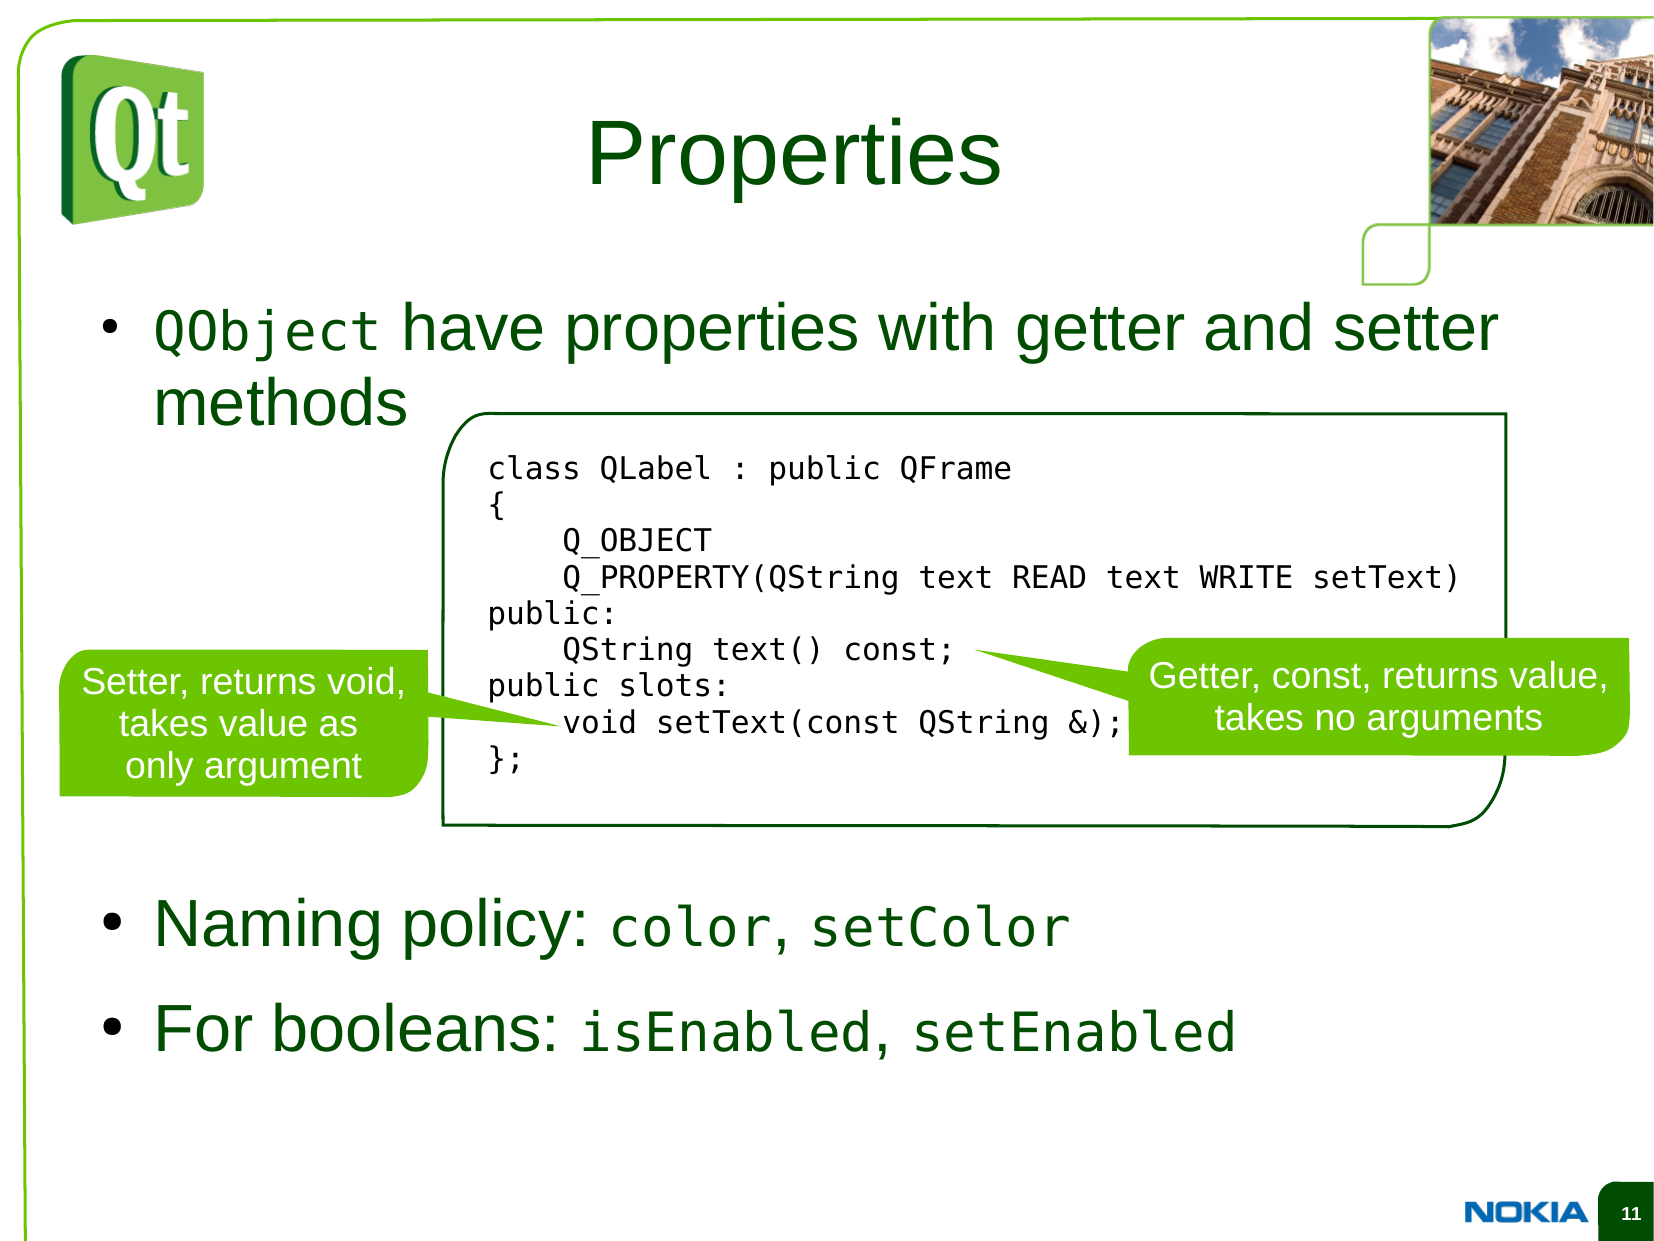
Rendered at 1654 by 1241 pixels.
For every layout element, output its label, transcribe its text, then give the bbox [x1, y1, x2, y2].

text_box Setter, returns void, takes value as only argument [59, 649, 429, 798]
text_box Getter, const, returns value, takes no arguments [1127, 637, 1630, 756]
list QObject have properties with getter and setter methods Naming policy: color, setColor For booleans: isEnabled, setEnabled [82, 717, 1571, 1094]
picture [1338, 5, 1654, 306]
list QObject have properties with getter and setter methods Naming policy: color, setColor For booleans: isEnabled, setEnabled [82, 290, 1571, 703]
text_box [974, 649, 1128, 701]
title Properties [257, 49, 1333, 257]
text_box class QLabel : public QFrame { Q_OBJECT Q_PROPERTY(QString text READ text WRITE setText) public: QString text() const; public slots: void setText(const QString &); }; [472, 442, 1506, 785]
picture [1465, 1201, 1589, 1223]
picture [61, 55, 204, 225]
text_box [429, 692, 562, 727]
